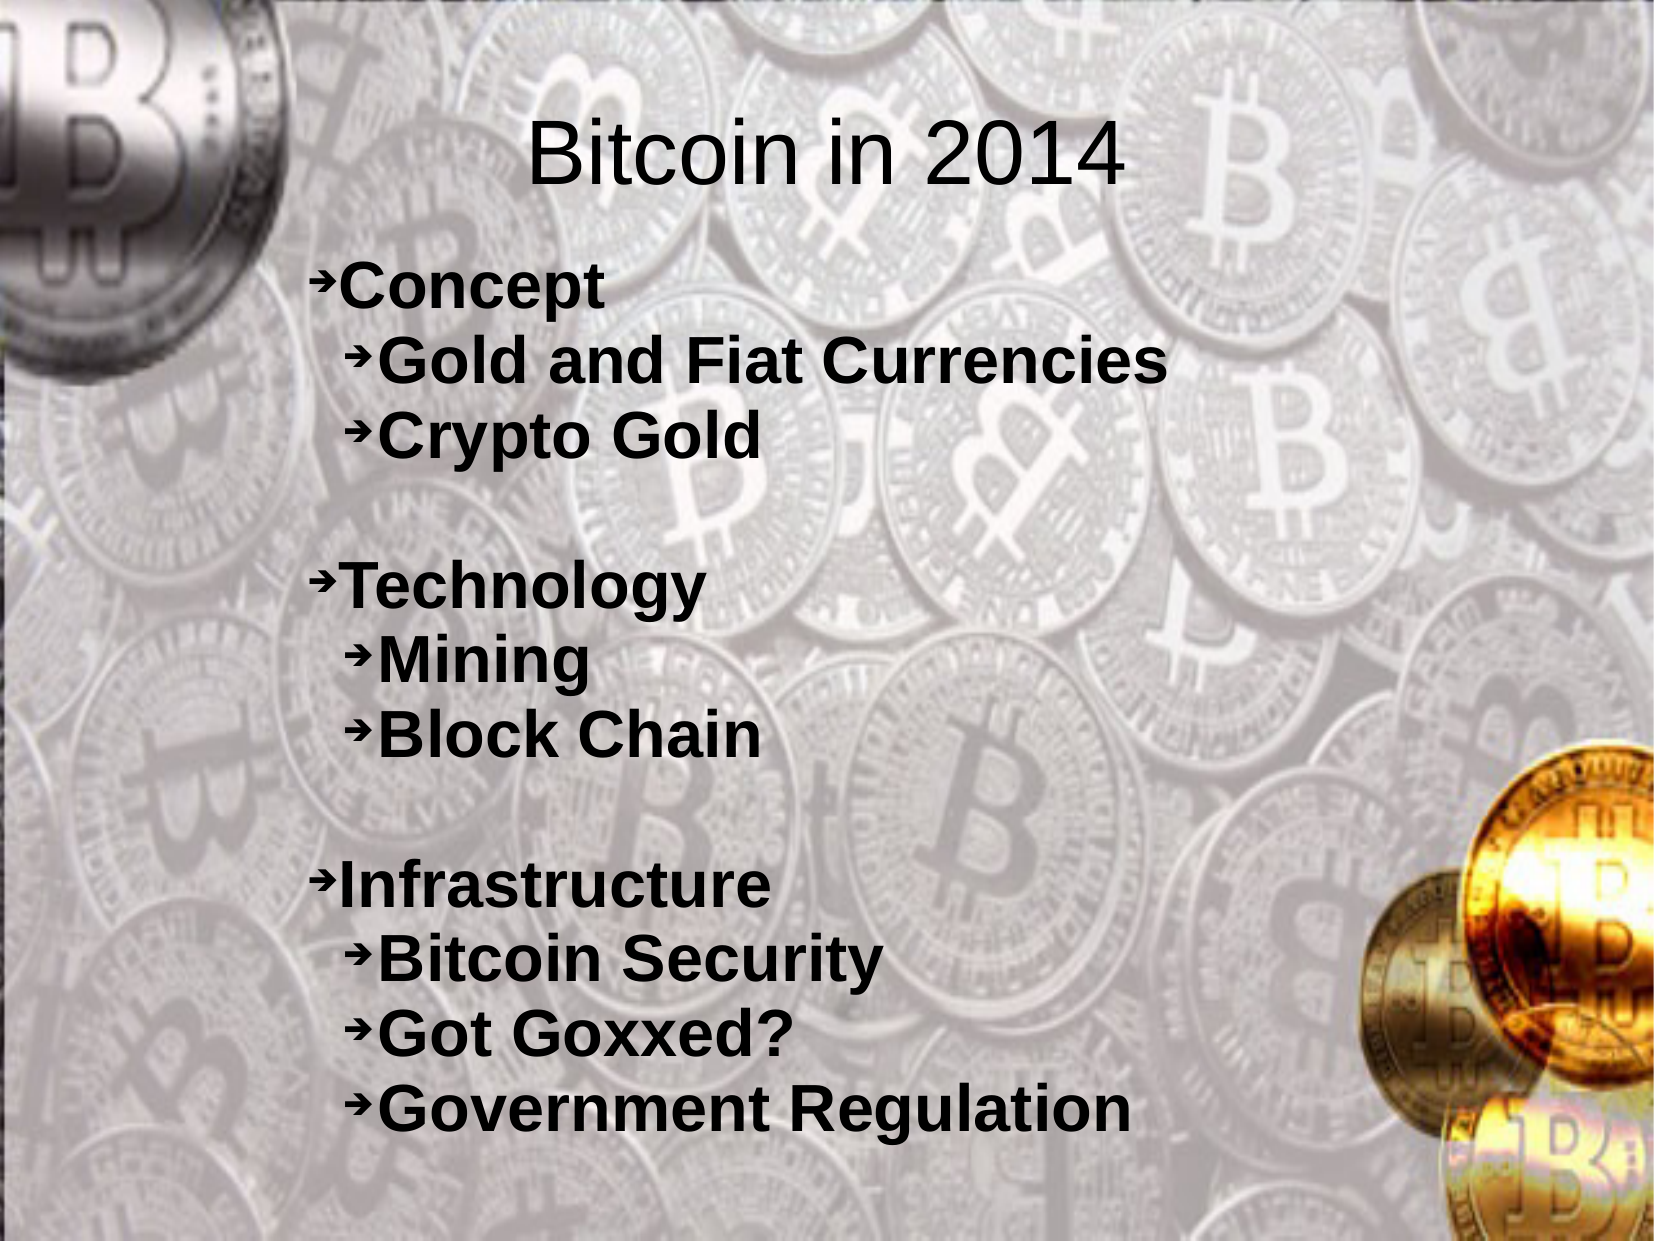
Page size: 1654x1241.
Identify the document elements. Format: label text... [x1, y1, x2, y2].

subtitle Concept Gold and Fiat Currencies Crypto Gold Technology Mining Block Chain Infrastructure Bitcoin Security Got Goxxed? Government Regulation [307, 201, 1538, 1193]
title Bitcoin in 2014 [82, 49, 1571, 257]
picture [0, 0, 1654, 1241]
